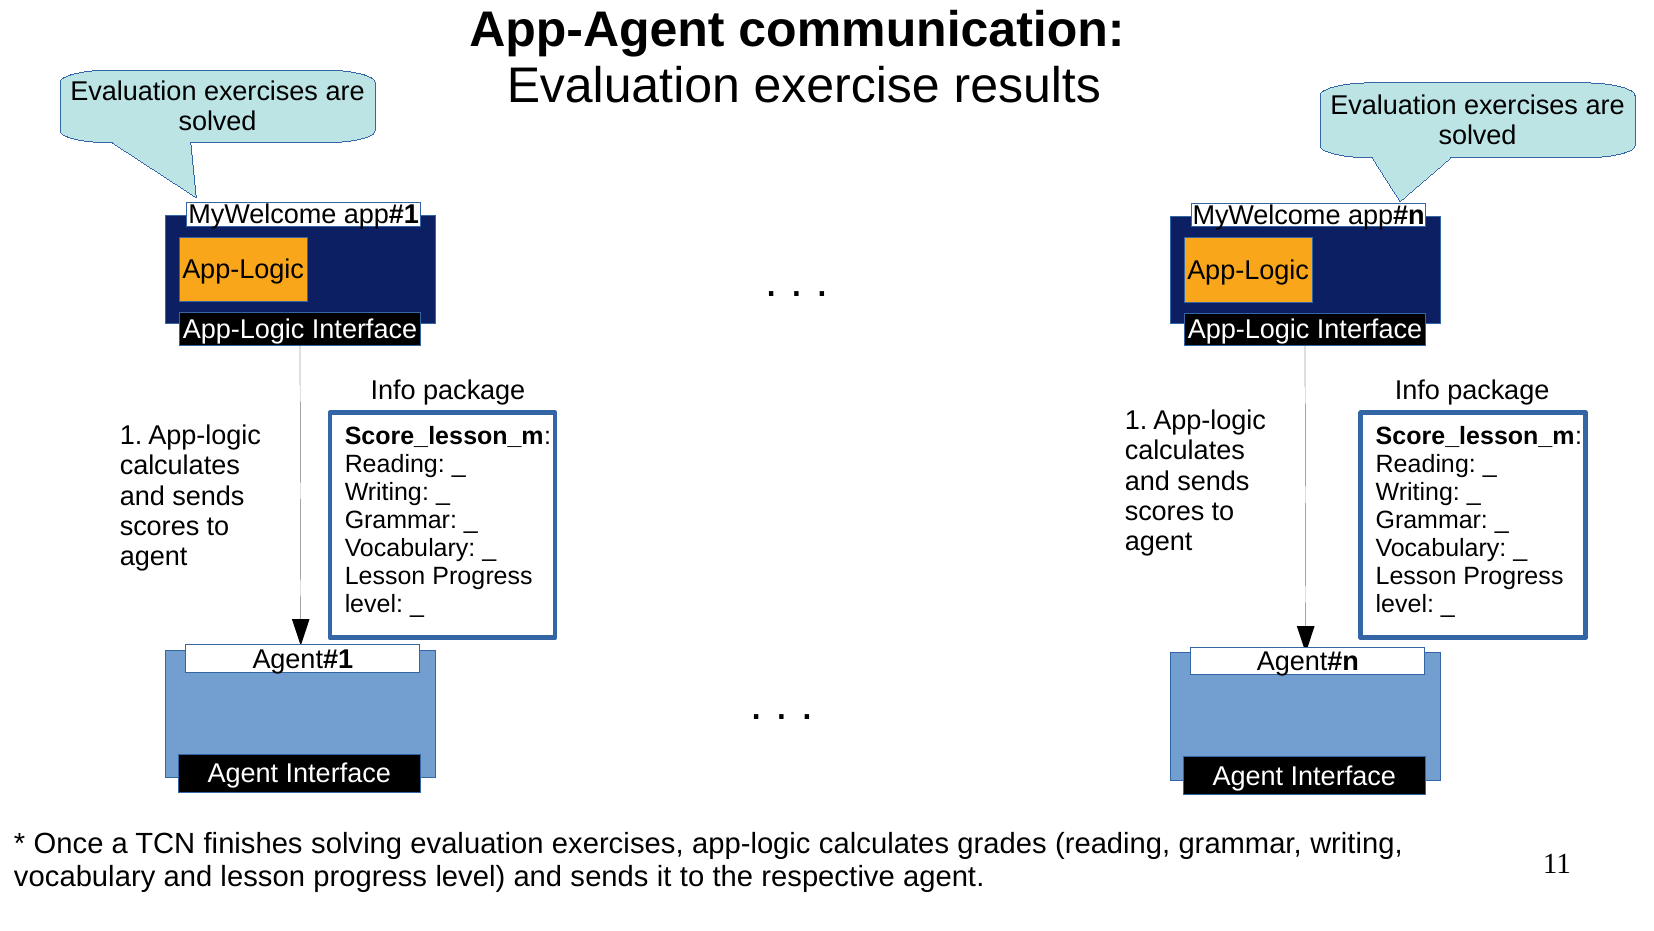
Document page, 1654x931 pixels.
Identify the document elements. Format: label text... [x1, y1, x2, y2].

text_box Info package [355, 367, 541, 413]
text_box Agent Interface [1183, 756, 1426, 795]
text_box * Once a TCN finishes solving evaluation exercises, app-logic calculates grades (reading, grammar, writing, vocabulary and lesson progress level) and sends it to the respective agent. [0, 819, 1625, 901]
text_box Info package [1380, 367, 1565, 413]
text_box . . . [735, 670, 841, 758]
text_box App-Logic [179, 237, 308, 302]
text_box Evaluation exercises are solved [60, 70, 376, 198]
text_box . . . [750, 247, 856, 335]
text_box Score_lesson_m: Reading: _ Writing: _ Grammar: _ Vocabulary: _ Lesson Progress level: _ [330, 414, 567, 626]
text_box [1360, 626, 1586, 638]
title App-Agent communication: Evaluation exercise results [60, 0, 1549, 121]
text_box [330, 626, 556, 638]
text_box [1170, 652, 1441, 781]
text_box Evaluation exercises are solved [1320, 82, 1636, 202]
text_box App-Logic Interface [1184, 313, 1426, 346]
text_box Score_lesson_m: Reading: _ Writing: _ Grammar: _ Vocabulary: _ Lesson Progress level: _ [1360, 414, 1597, 626]
text_box MyWelcome app#n [1191, 203, 1426, 227]
text_box [165, 650, 436, 778]
text_box Agent#n [1190, 647, 1425, 675]
text_box App-Logic Interface [179, 312, 421, 346]
text_box Agent#1 [185, 644, 420, 673]
text_box MyWelcome app#1 [186, 202, 421, 227]
text_box Agent Interface [178, 754, 421, 793]
text_box 1. App-logic calculates and sends scores to agent [1110, 397, 1305, 564]
text_box 1. App-logic calculates and sends scores to agent [105, 412, 300, 579]
text_box [1170, 216, 1441, 324]
text_box [165, 215, 436, 324]
text_box App-Logic [1184, 237, 1313, 303]
